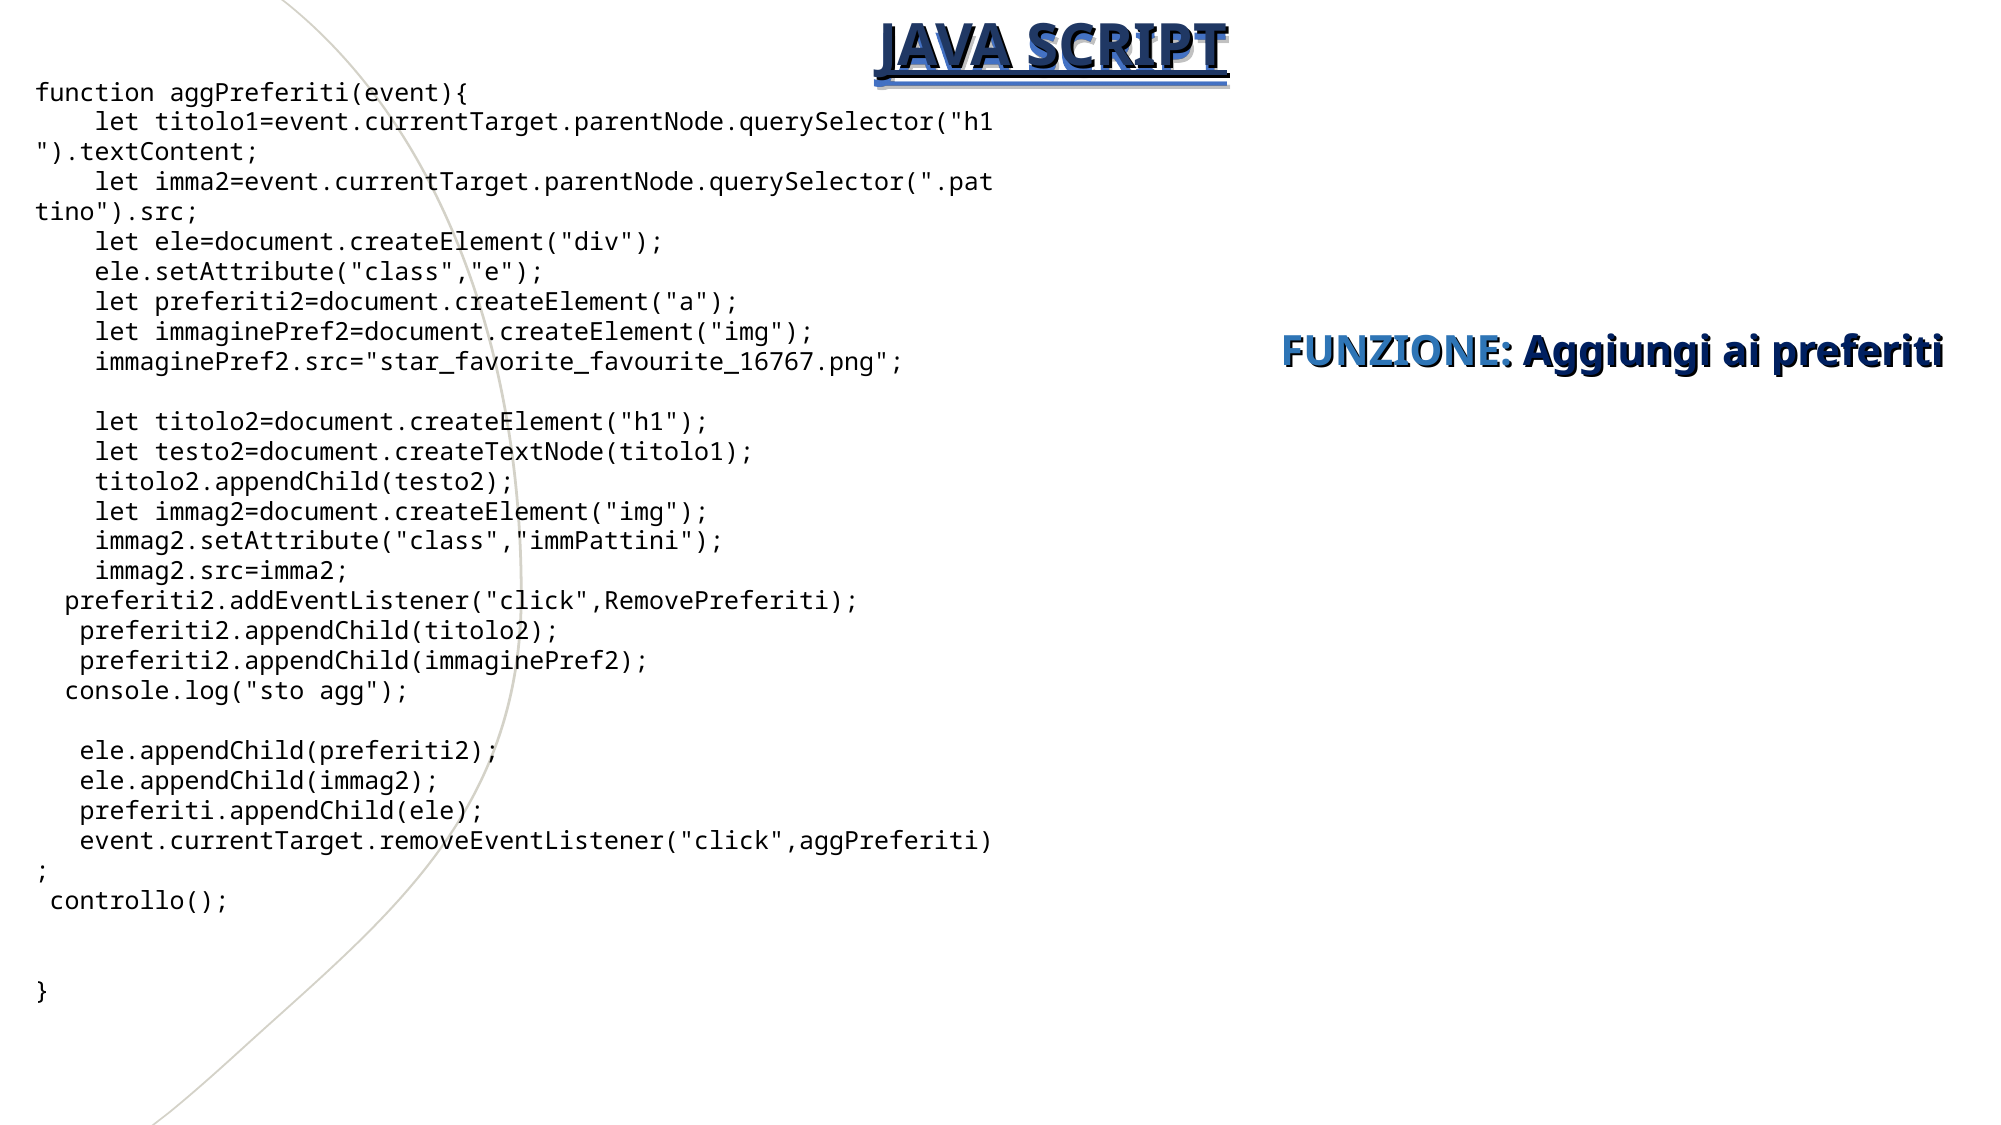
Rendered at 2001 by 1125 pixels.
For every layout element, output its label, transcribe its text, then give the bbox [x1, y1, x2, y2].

text_box function aggPreferiti(event){ let titolo1=event.currentTarget.parentNode.querySelector("h1").textContent; let imma2=event.currentTarget.parentNode.querySelector(".pattino").src; let ele=document.createElement("div"); ele.setAttribute("class","e"); let preferiti2=document.createElement("a"); let immaginePref2=document.createElement("img"); immaginePref2.src="star_favorite_favourite_16767.png"; let titolo2=document.createElement("h1"); let testo2=document.createTextNode(titolo1); titolo2.appendChild(testo2); let immag2=document.createElement("img"); immag2.setAttribute("class","immPattini"); immag2.src=imma2; preferiti2.addEventListener("click",RemovePreferiti); preferiti2.appendChild(titolo2); preferiti2.appendChild(immaginePref2); console.log("sto agg"); ele.appendChild(preferiti2); ele.appendChild(immag2); preferiti.appendChild(ele); event.currentTarget.removeEventListener("click",aggPreferiti); controllo(); } [19, 68, 1020, 993]
text_box FUNZIONE: Aggiungi ai preferiti [1265, 316, 1981, 382]
text_box JAVA SCRIPT [863, 0, 1304, 86]
